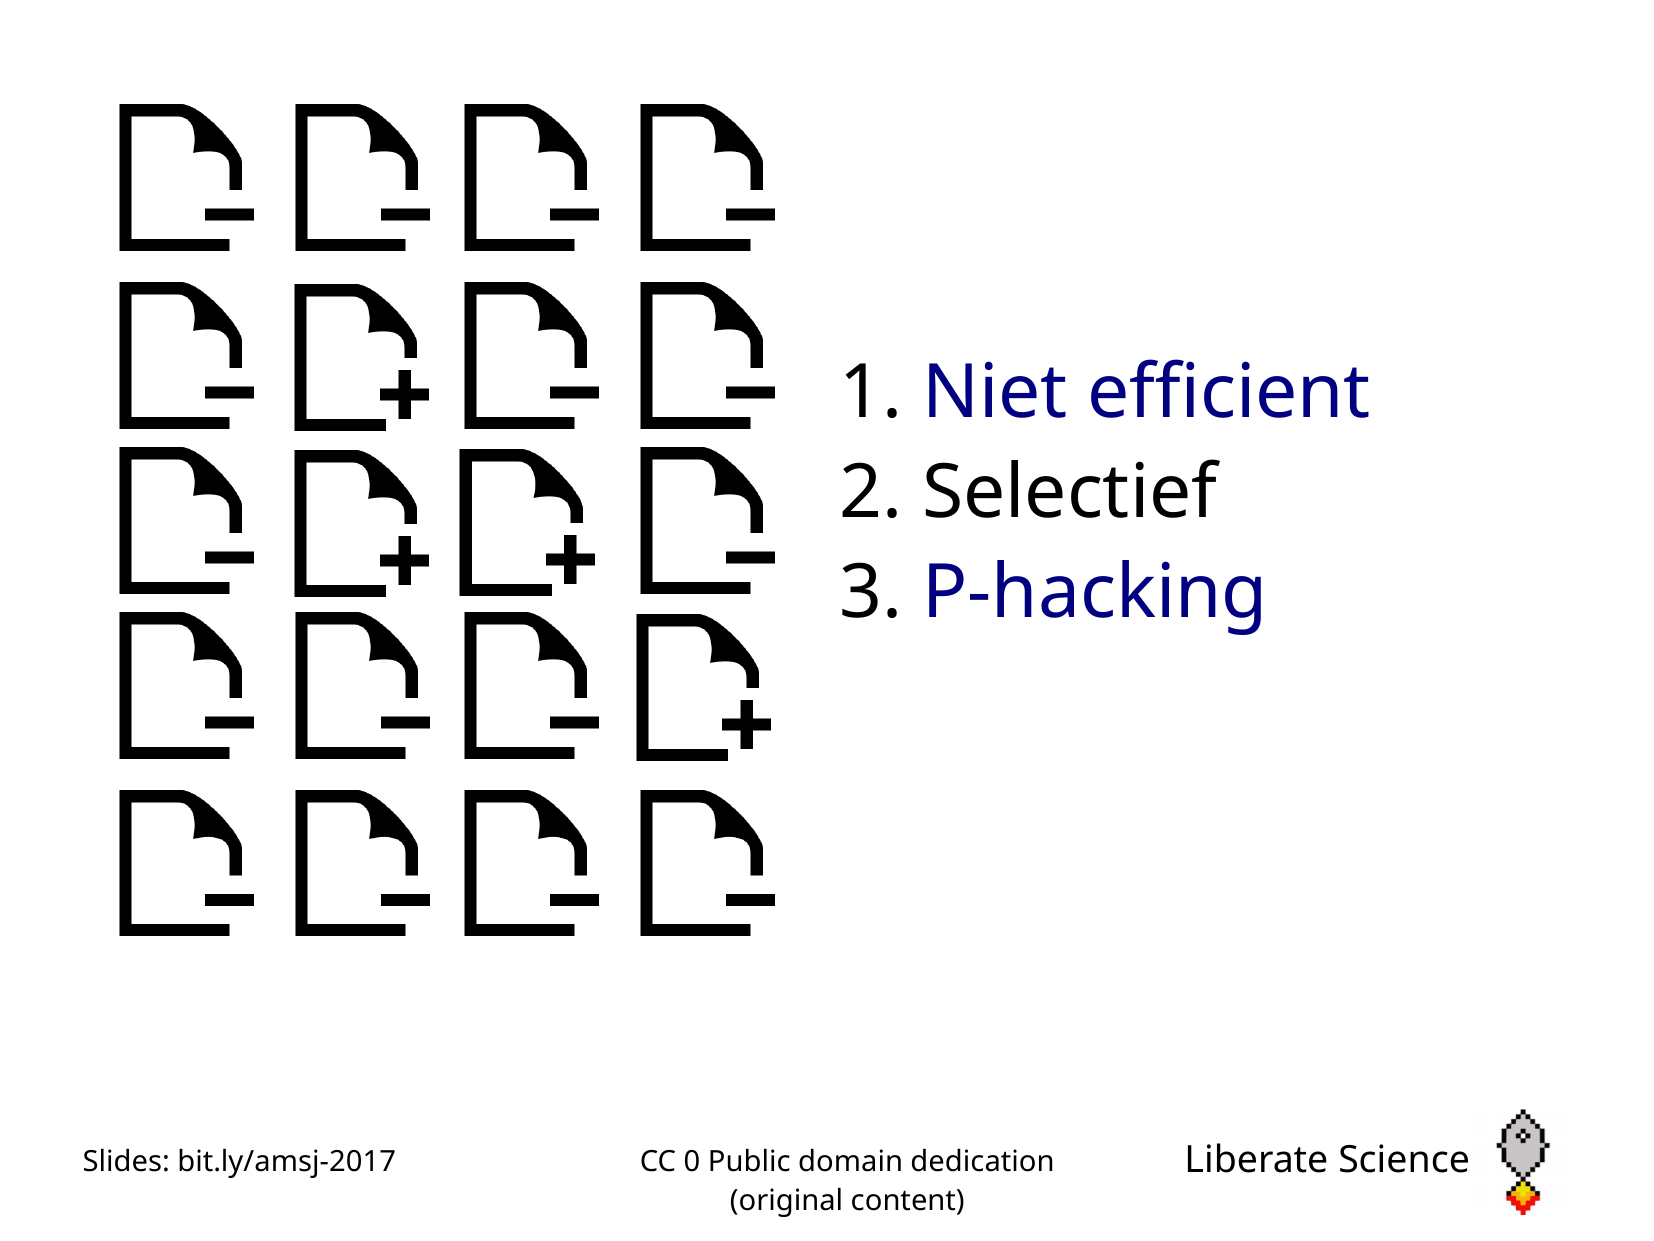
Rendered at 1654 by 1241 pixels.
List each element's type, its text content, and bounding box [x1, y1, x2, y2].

text_box 3. P-hacking [825, 530, 1606, 635]
picture [458, 790, 605, 937]
picture [288, 450, 435, 597]
picture [113, 790, 260, 937]
picture [634, 282, 781, 429]
picture [289, 612, 436, 759]
picture [289, 790, 436, 937]
picture [113, 612, 260, 759]
picture [113, 104, 260, 251]
text_box 2. Selectief [825, 435, 1606, 530]
picture [634, 447, 781, 594]
picture [458, 612, 605, 759]
picture [630, 614, 777, 762]
picture [288, 284, 435, 431]
text_box 1. Niet efficient [825, 329, 1606, 435]
picture [634, 790, 781, 937]
picture [634, 104, 781, 251]
picture [1470, 1109, 1576, 1215]
picture [289, 104, 436, 251]
picture [453, 449, 601, 597]
picture [113, 447, 260, 594]
picture [458, 282, 605, 429]
picture [113, 282, 260, 429]
picture [458, 104, 605, 251]
